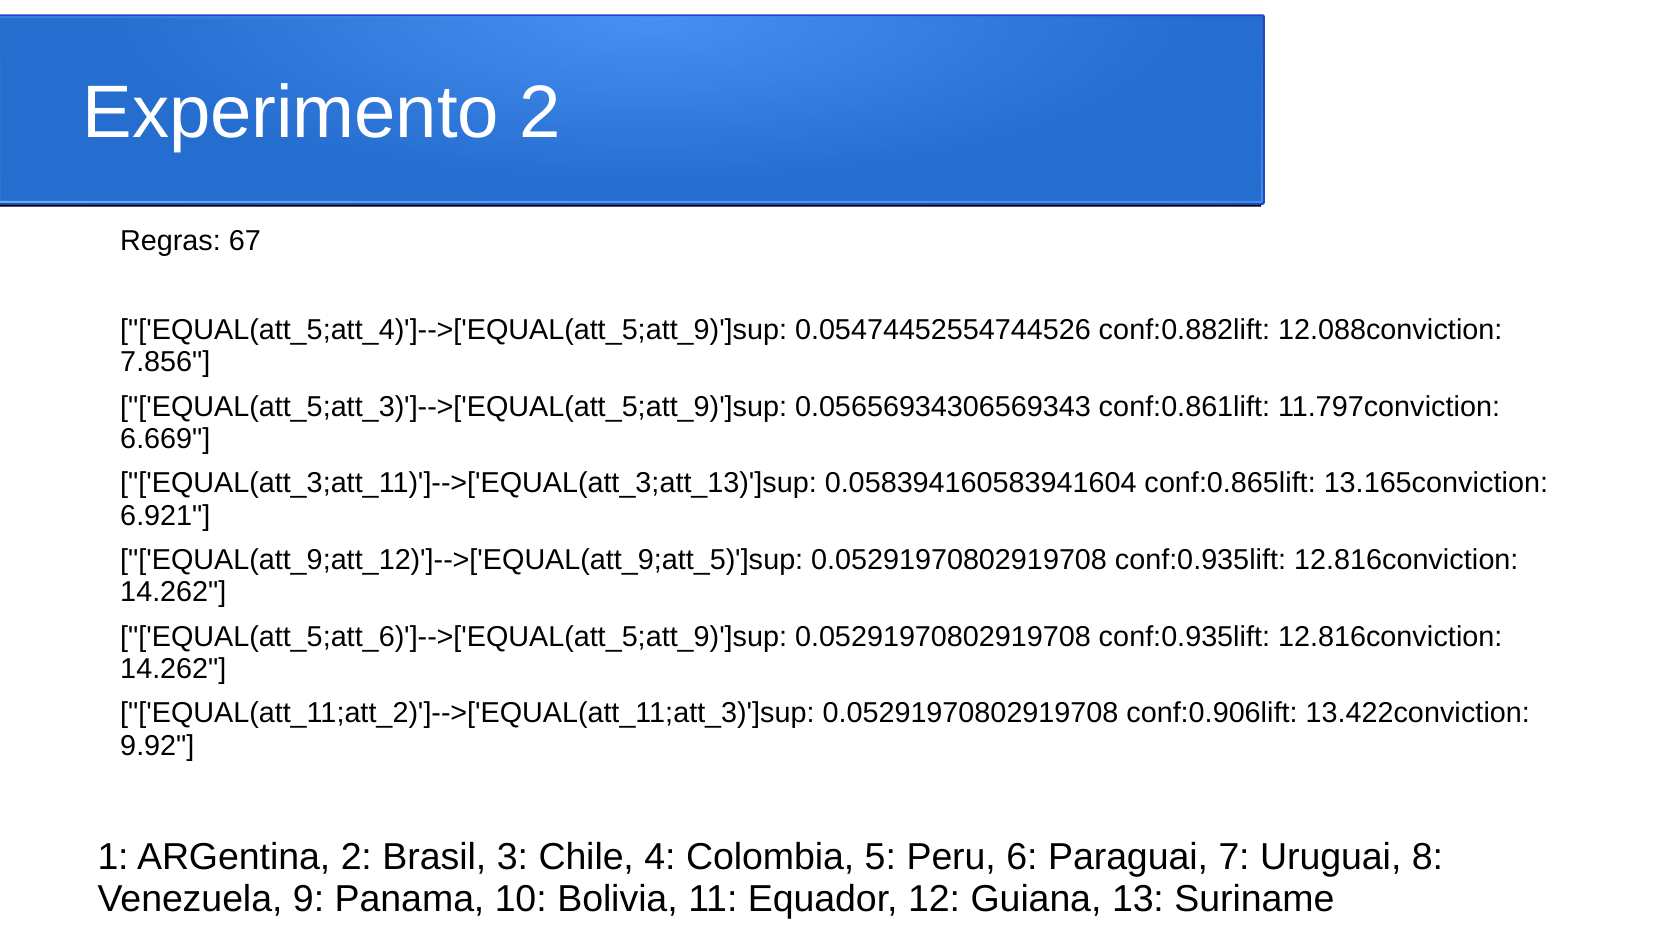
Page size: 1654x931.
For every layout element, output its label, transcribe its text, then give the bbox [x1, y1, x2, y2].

text_box 1: ARGentina, 2: Brasil, 3: Chile, 4: Colombia, 5: Peru, 6: Paraguai, 7: Uruguai, 8: Venezuela, 9: Panama, 10: Bolivia, 11: Equador, 12: Guiana, 13: Suriname [82, 827, 1523, 931]
list Regras: 67 ["['EQUAL(att_5;att_4)']-->['EQUAL(att_5;att_9)']sup: 0.05474452554744526 conf:0.882lift: 12.088conviction: 7.856"] ["['EQUAL(att_5;att_3)']-->['EQUAL(att_5;att_9)']sup: 0.05656934306569343 conf:0.861lift: 11.797conviction: 6.669"] ["['EQUAL(att_3;att_11)']-->['EQUAL(att_3;att_13)']sup: 0.058394160583941604 conf:0.865lift: 13.165conviction: 6.921"] ["['EQUAL(att_9;att_12)']-->['EQUAL(att_9;att_5)']sup: 0.05291970802919708 conf:0.935lift: 12.816conviction: 14.262"] ["['EQUAL(att_5;att_6)']-->['EQUAL(att_5;att_9)']sup: 0.05291970802919708 conf:0.935lift: 12.816conviction: 14.262"] ["['EQUAL(att_11;att_2)']-->['EQUAL(att_11;att_3)']sup: 0.05291970802919708 conf:0.906lift: 13.422conviction: 9.92"] [82, 224, 1571, 764]
title Experimento 2 [82, 35, 1235, 189]
